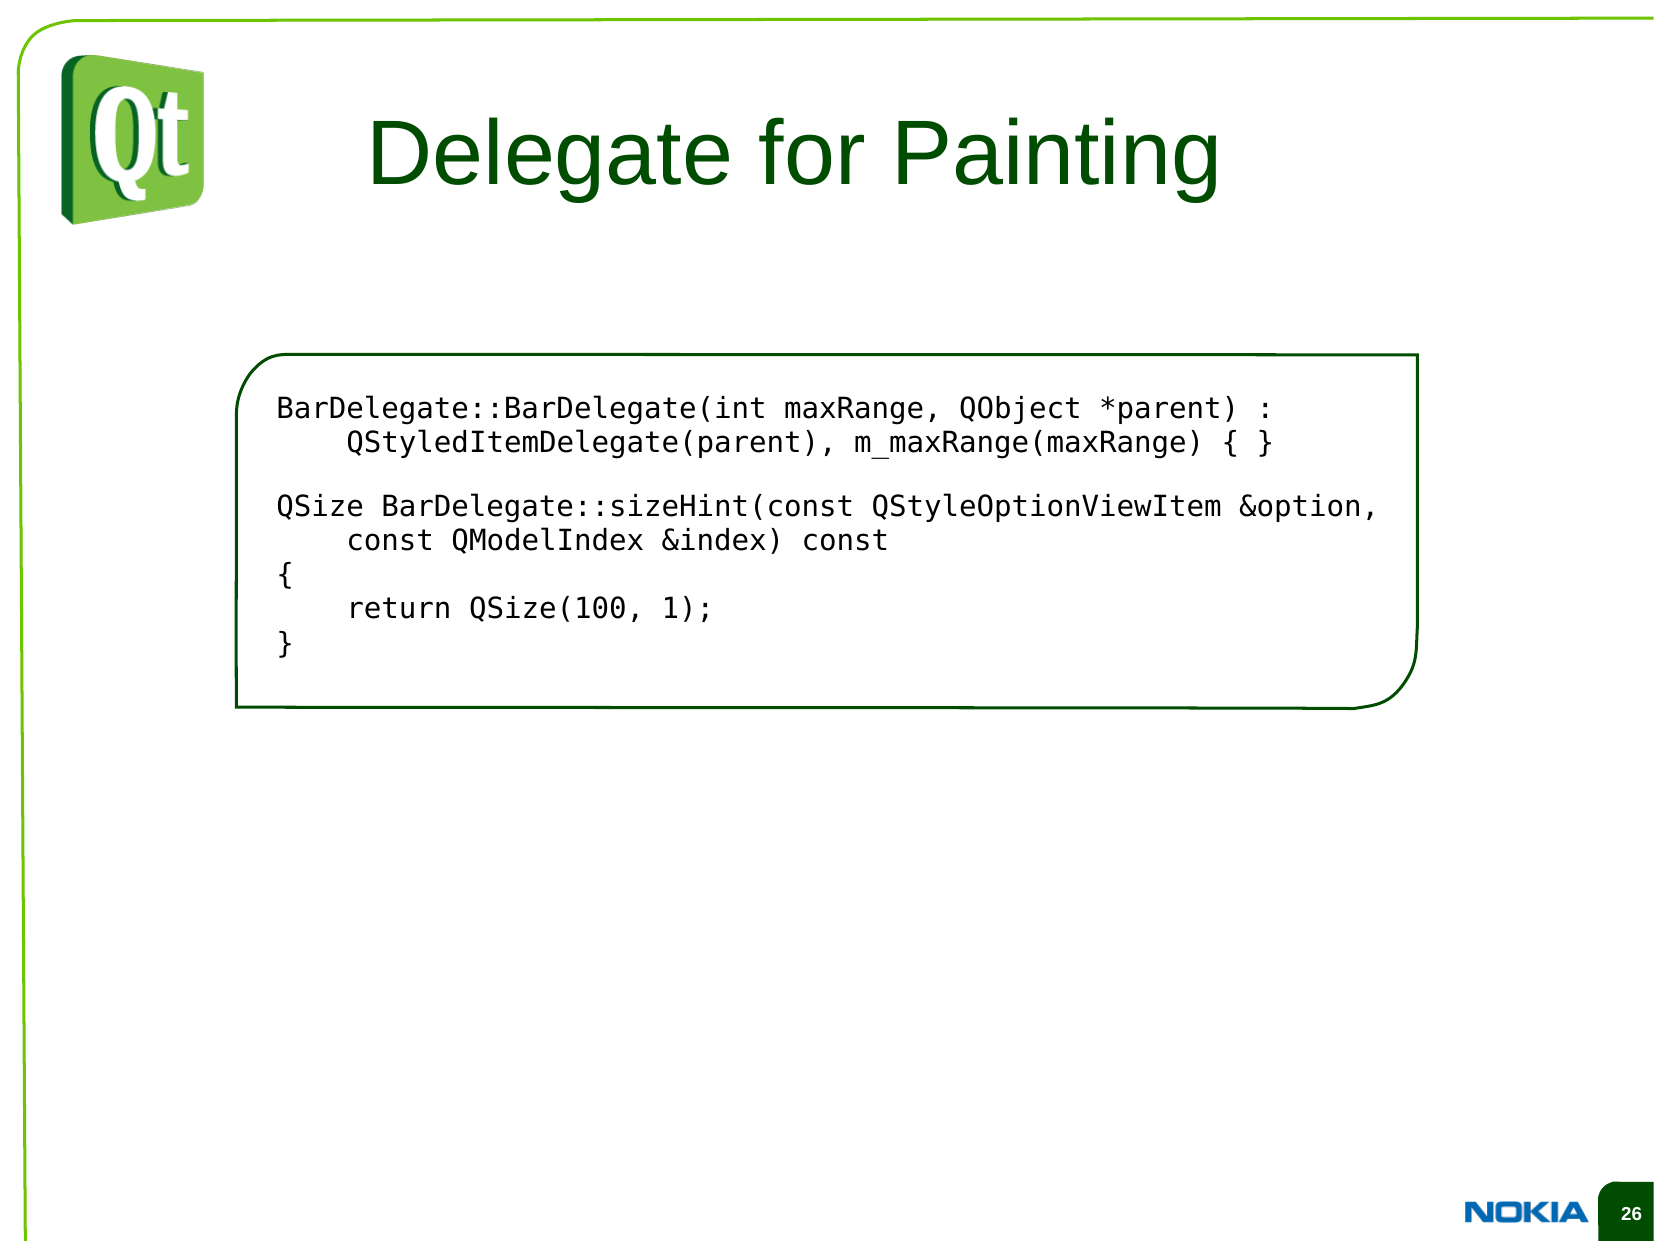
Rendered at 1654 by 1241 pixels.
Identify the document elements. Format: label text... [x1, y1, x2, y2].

picture [1465, 1201, 1589, 1223]
picture [61, 55, 204, 225]
text_box BarDelegate::BarDelegate(int maxRange, QObject *parent) : QStyledItemDelegate(parent), m_maxRange(maxRange) { } QSize BarDelegate::sizeHint(const QStyleOptionViewItem &option, const QModelIndex &index) const { return QSize(100, 1); } [1409, 383, 1447, 680]
text_box BarDelegate::BarDelegate(int maxRange, QObject *parent) : QStyledItemDelegate(parent), m_maxRange(maxRange) { } QSize BarDelegate::sizeHint(const QStyleOptionViewItem &option, const QModelIndex &index) const { return QSize(100, 1); } [261, 383, 1415, 680]
title Delegate for Painting [257, 49, 1333, 257]
